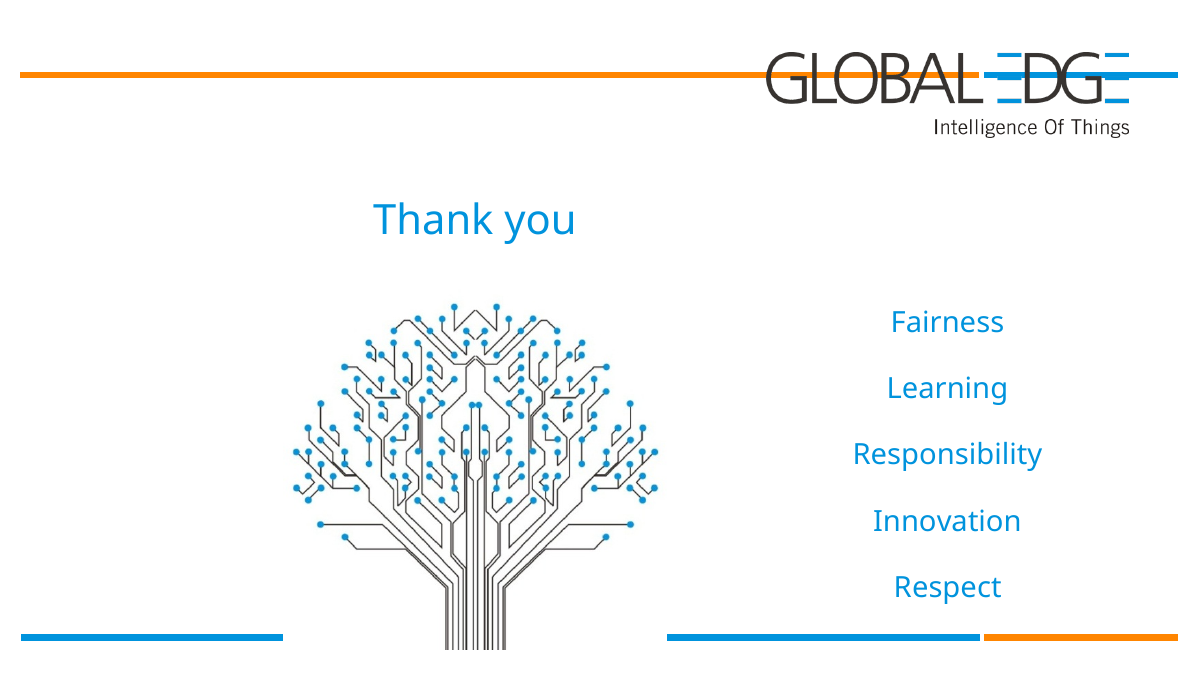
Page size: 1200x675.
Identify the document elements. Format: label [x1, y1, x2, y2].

picture [283, 279, 667, 650]
picture [766, 52, 1129, 138]
